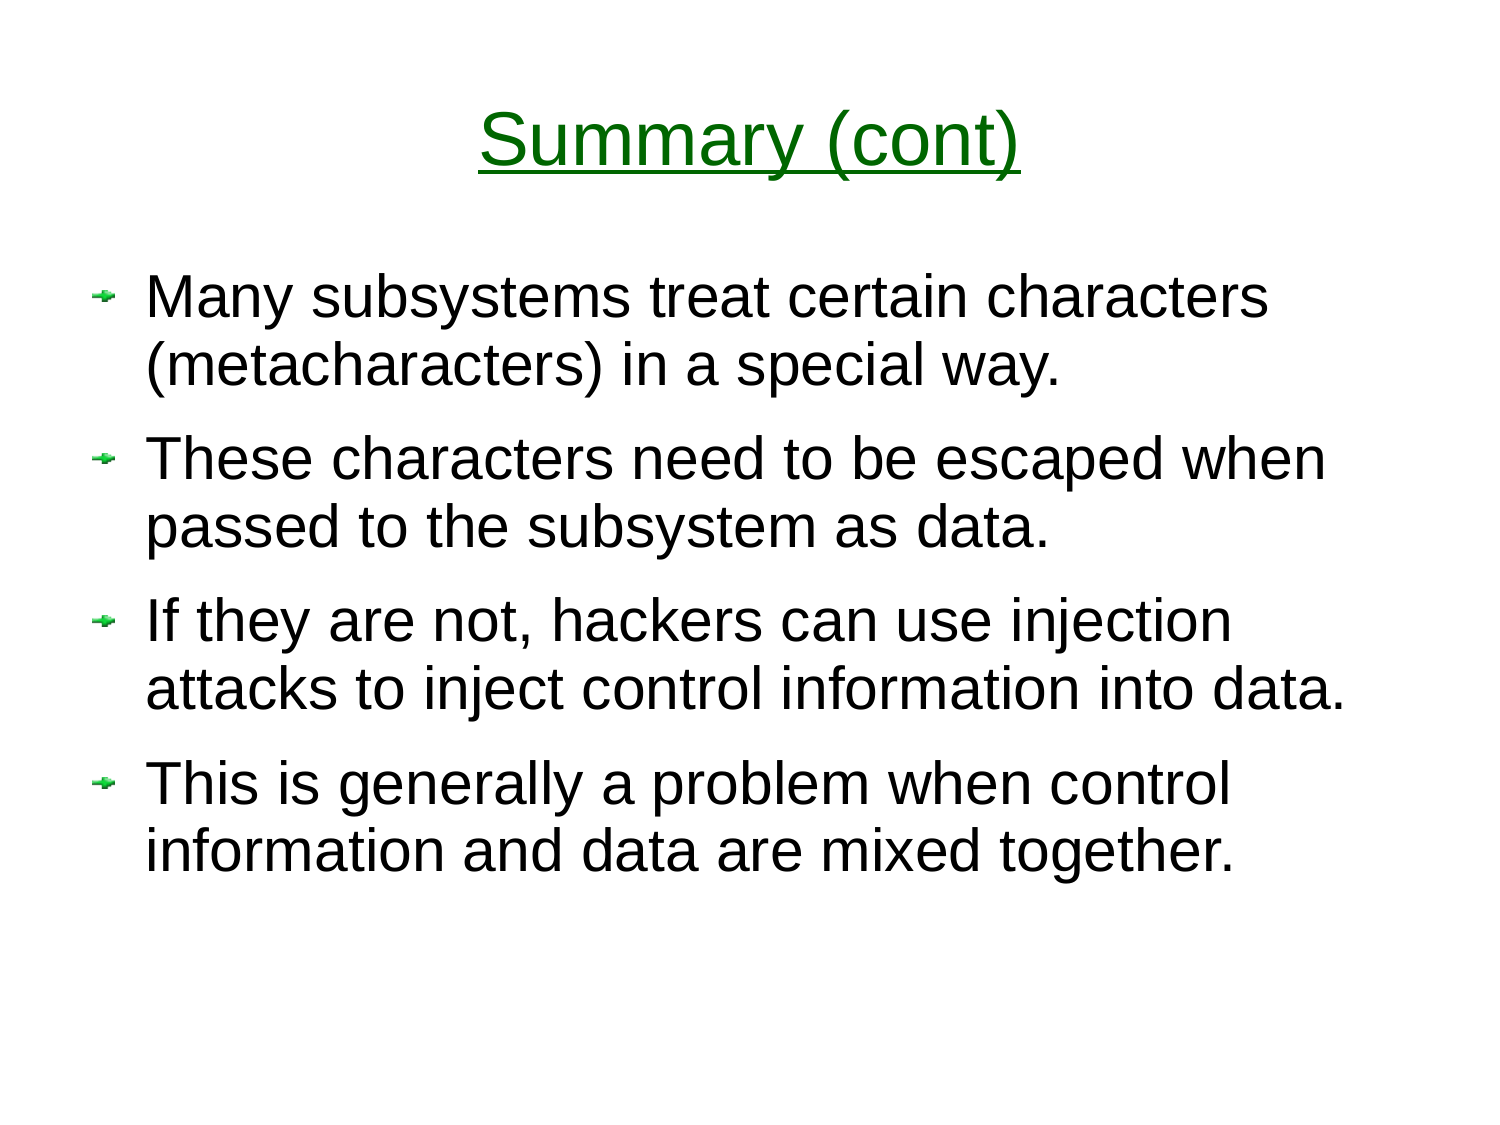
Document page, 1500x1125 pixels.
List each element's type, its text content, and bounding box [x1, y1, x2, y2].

title Summary (cont) [75, 45, 1425, 233]
list Many subsystems treat certain characters (metacharacters) in a special way. These characters need to be escaped when passed to the subsystem as data. If they are not, hackers can use injection attacks to inject control information into data. This is generally a problem when control information and data are mixed together. [75, 262, 1425, 1006]
